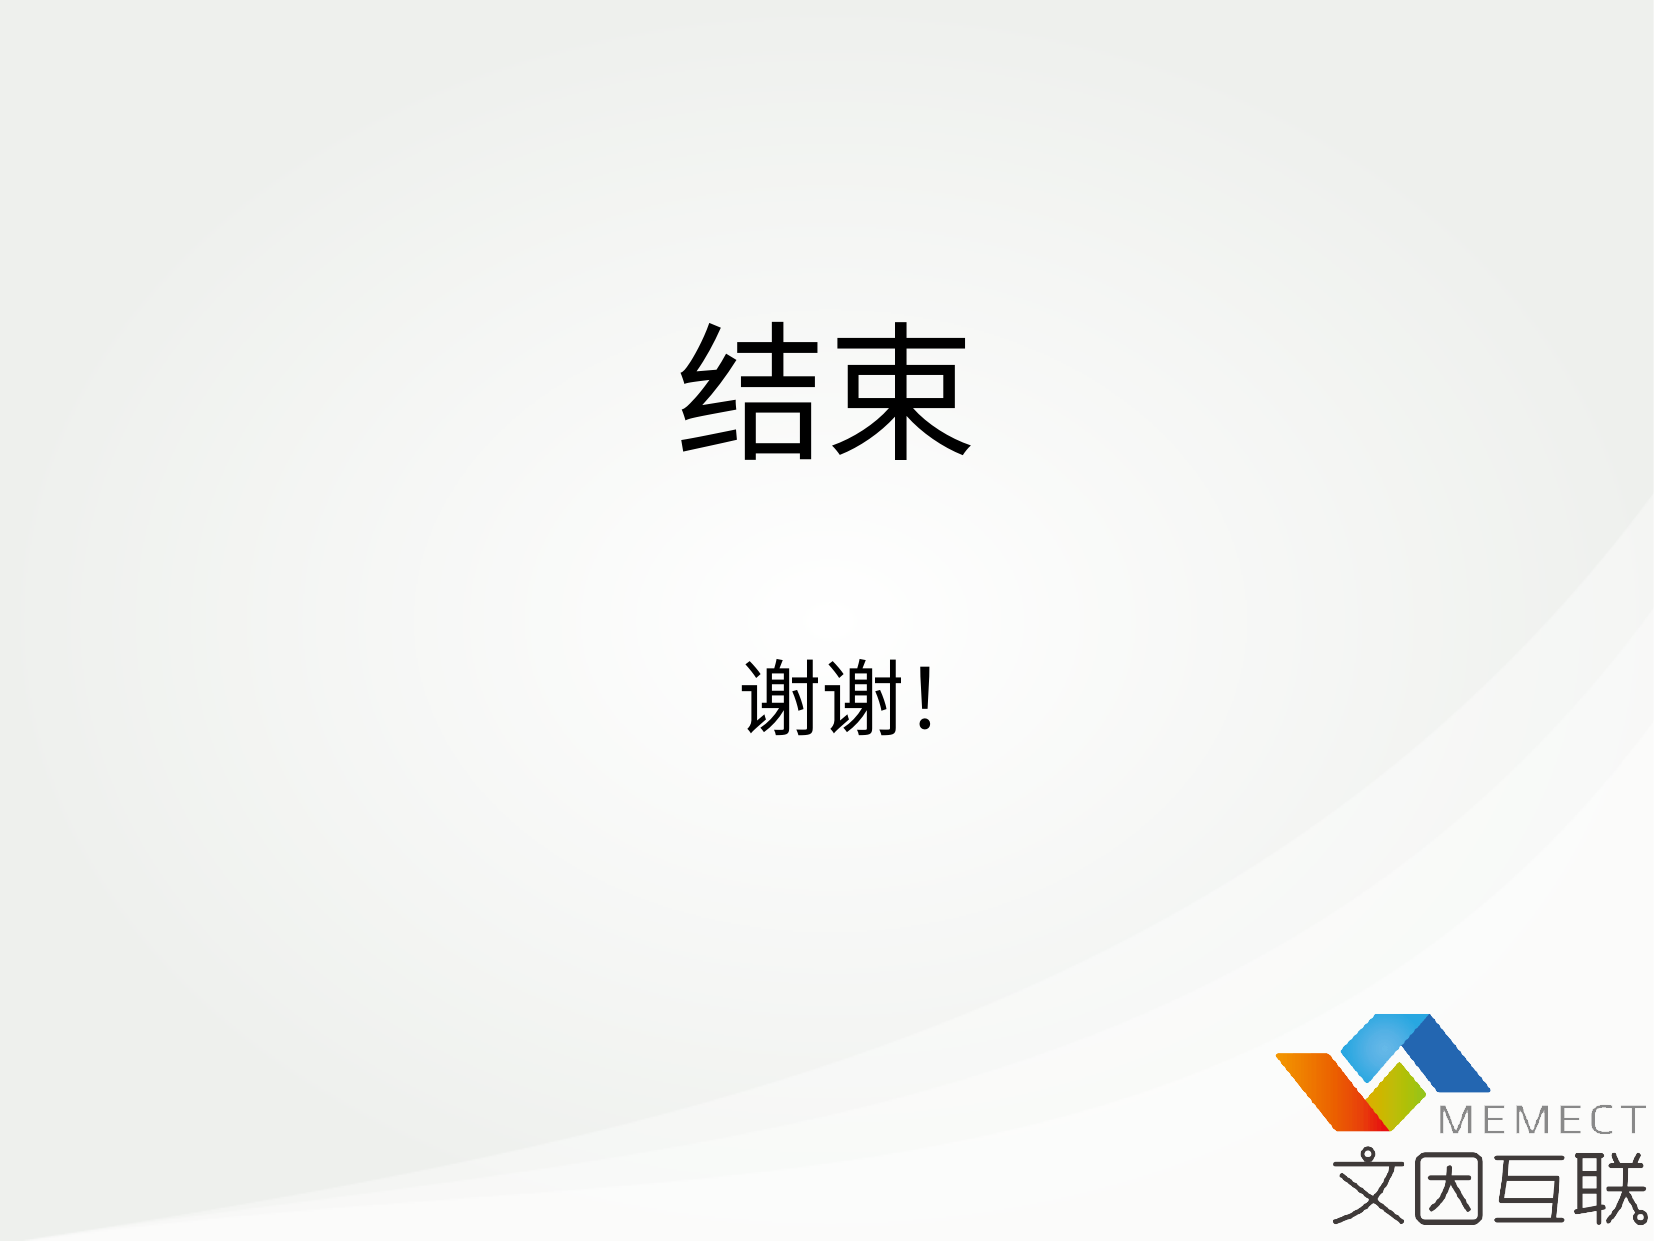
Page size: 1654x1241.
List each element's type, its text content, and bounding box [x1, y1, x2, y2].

picture [0, 0, 1654, 1241]
subtitle 结束 谢谢！ [82, 49, 1571, 1010]
